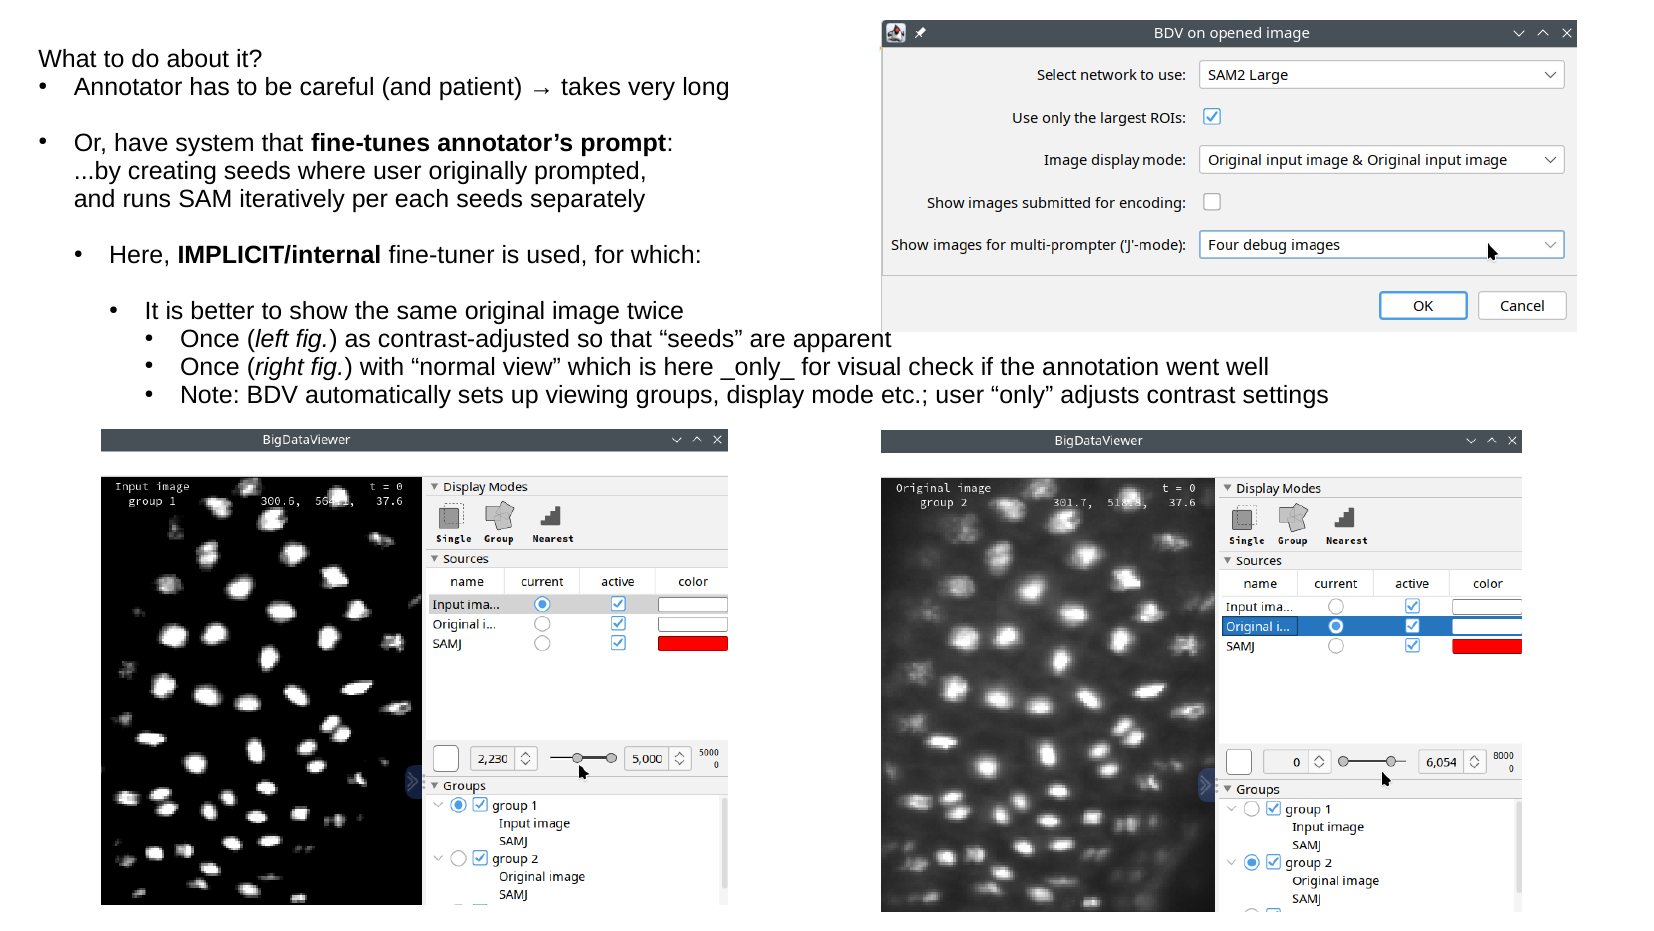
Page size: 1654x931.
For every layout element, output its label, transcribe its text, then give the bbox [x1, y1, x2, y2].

picture [881, 430, 1522, 912]
picture [101, 429, 728, 905]
subtitle What to do about it? Annotator has to be careful (and patient) → takes very long Or, have system that fine-tunes annotator’s prompt: ...by creating seeds where user originally prompted, and runs SAM iteratively per each seeds separately Here, IMPLICIT/internal fine-tuner is used, for which: It is better to show the same original image twice Once (left fig.) as contrast-adjusted so that “seeds” are apparent Once (right fig.) with “normal view” which is here _only_ for visual check if the annotation went well Note: BDV automatically sets up viewing groups, display mode etc.; user “only” adjusts contrast settings [38, 44, 1620, 897]
picture [879, 20, 1577, 332]
